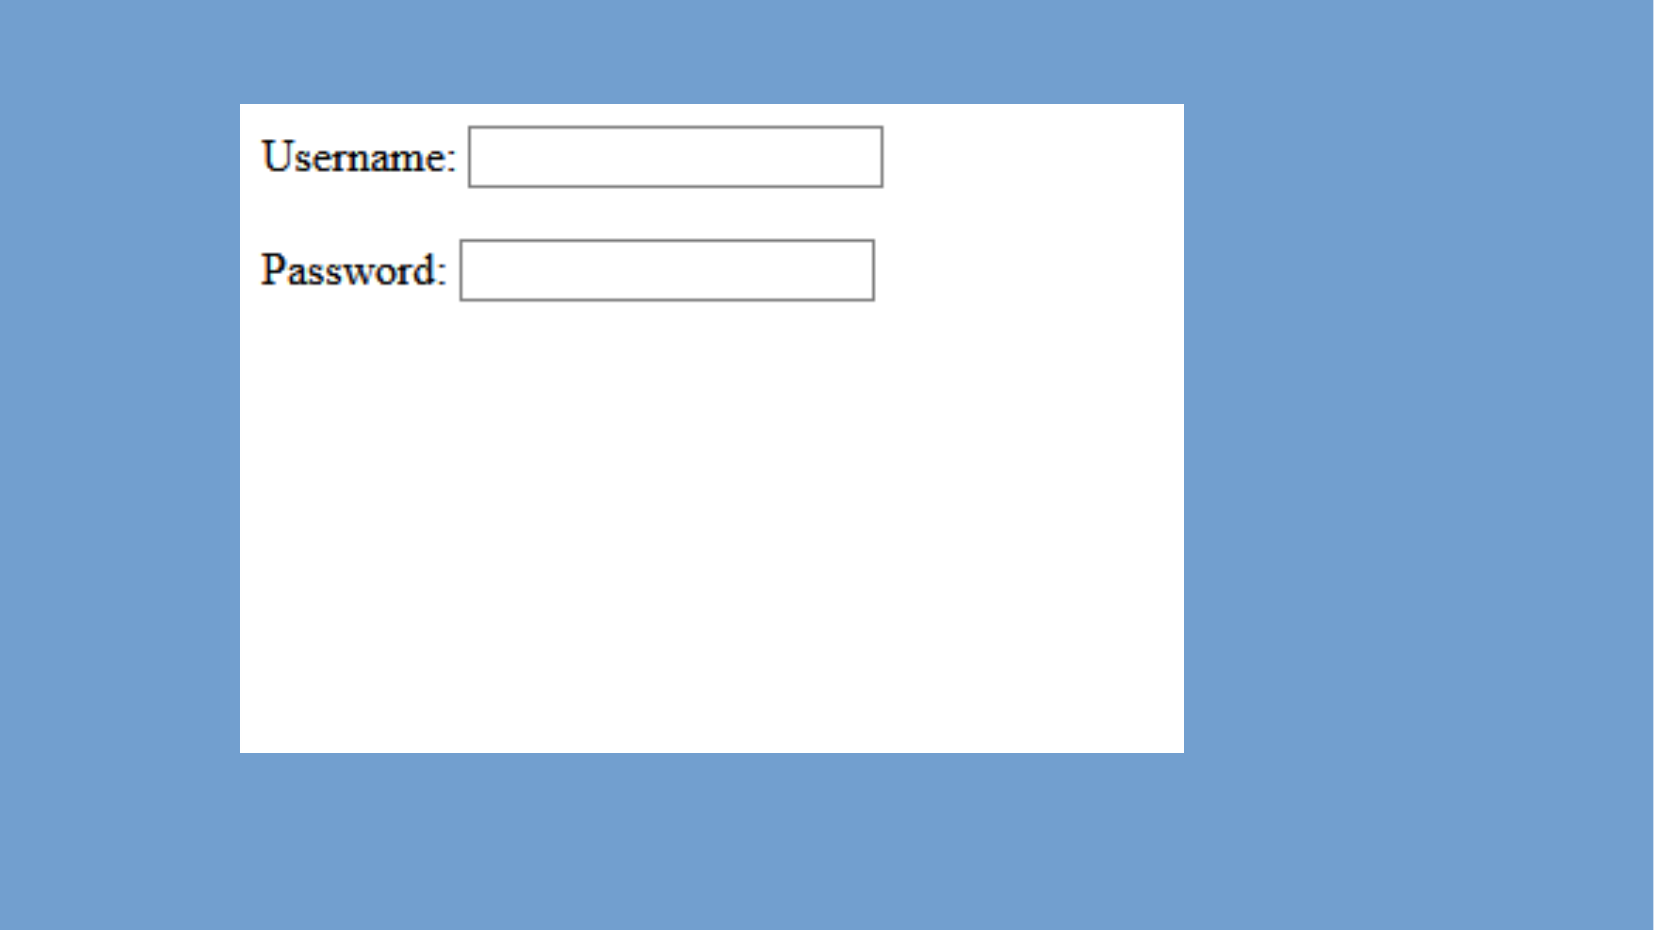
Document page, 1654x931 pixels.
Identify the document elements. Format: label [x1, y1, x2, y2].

picture [240, 104, 1184, 753]
